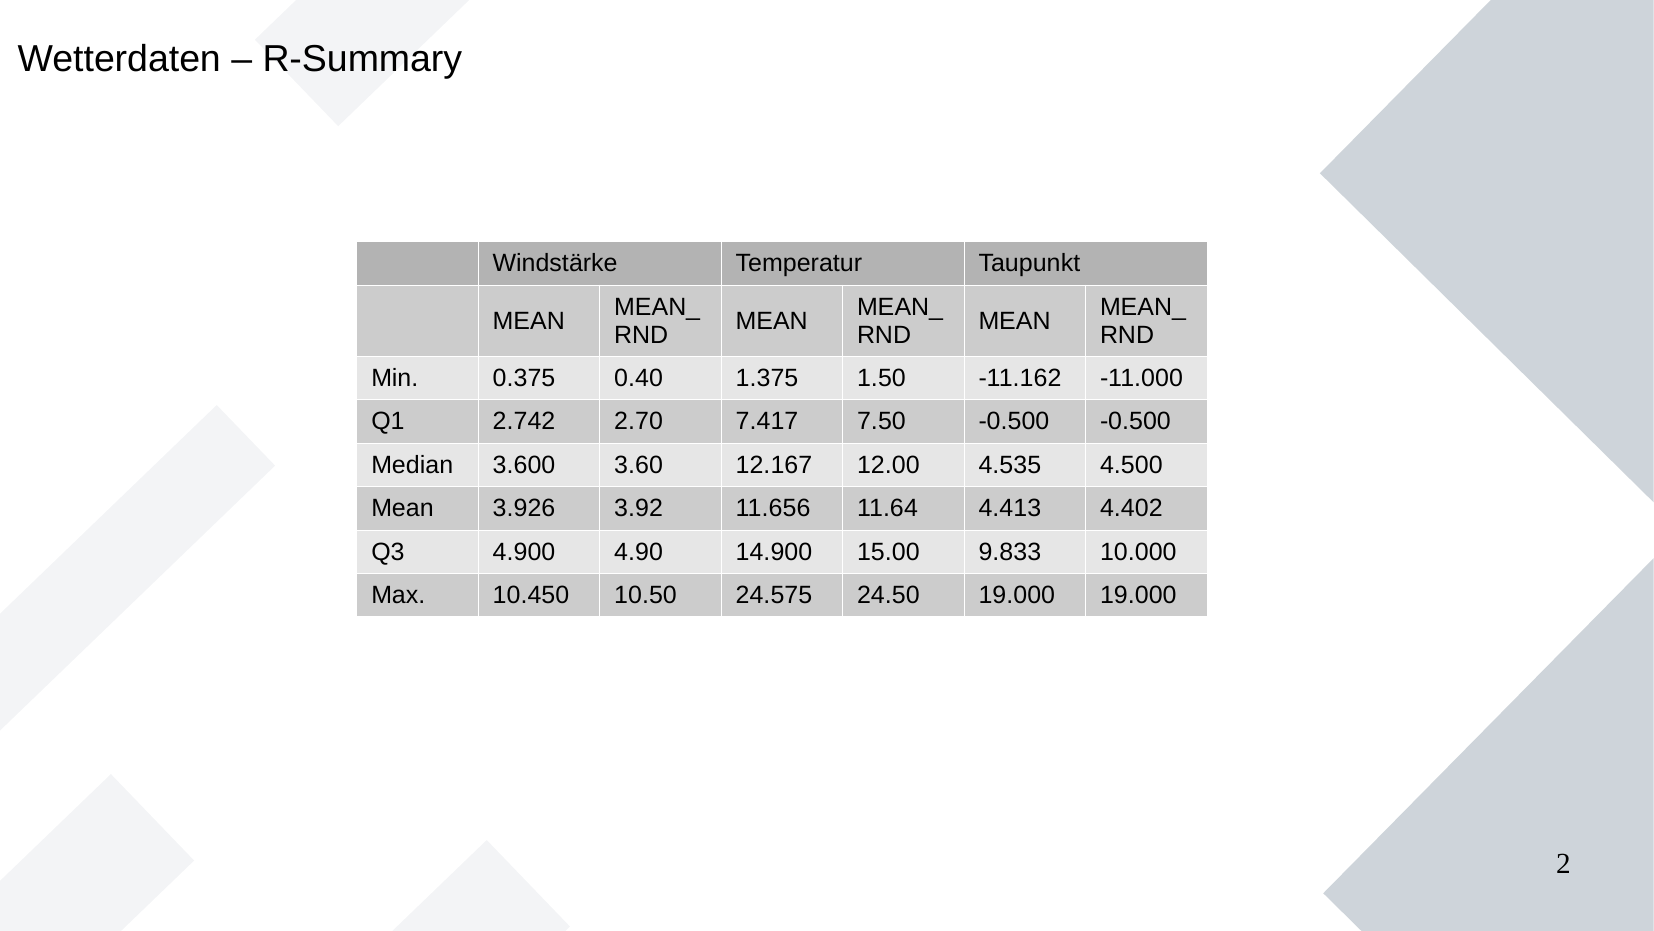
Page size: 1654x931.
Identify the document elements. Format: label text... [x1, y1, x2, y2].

table_cell 0.375 [479, 357, 599, 399]
table_cell Q1 [357, 400, 478, 443]
table_cell 7.50 [843, 400, 964, 443]
table_cell Median [357, 444, 478, 486]
table_cell 12.167 [722, 444, 842, 486]
table_cell 4.402 [1086, 487, 1207, 530]
table_cell 14.900 [722, 531, 842, 573]
table_cell Mean [357, 487, 478, 530]
table_cell [357, 286, 478, 356]
table_cell 2.742 [479, 400, 599, 443]
table_cell 3.600 [479, 444, 599, 486]
table_cell 11.656 [722, 487, 842, 530]
table_cell Min. [357, 357, 478, 399]
table_cell -0.500 [965, 400, 1085, 443]
table_cell 1.50 [843, 357, 964, 399]
table_cell -0.500 [1086, 400, 1207, 443]
table_cell 9.833 [965, 531, 1085, 573]
table_cell 10.000 [1086, 531, 1207, 573]
table_cell 10.50 [600, 574, 721, 616]
table_cell 3.92 [600, 487, 721, 530]
table_cell 4.500 [1086, 444, 1207, 486]
table_header Taupunkt [965, 242, 1207, 285]
table_cell 4.90 [600, 531, 721, 573]
table_cell 0.40 [600, 357, 721, 399]
table_cell 19.000 [965, 574, 1085, 616]
table_cell 3.60 [600, 444, 721, 486]
table_cell 4.535 [965, 444, 1085, 486]
table_cell Q3 [357, 531, 478, 573]
table_cell 12.00 [843, 444, 964, 486]
table_header Windstärke [479, 242, 721, 285]
table_cell MEAN [965, 286, 1085, 356]
table_cell 7.417 [722, 400, 842, 443]
table_cell MEAN [722, 286, 842, 356]
table_cell 2.70 [600, 400, 721, 443]
table_cell 10.450 [479, 574, 599, 616]
title Wetterdaten – R-Summary [17, 27, 1506, 89]
table_cell 24.50 [843, 574, 964, 616]
table_cell 19.000 [1086, 574, 1207, 616]
table_cell -11.000 [1086, 357, 1207, 399]
table_header [357, 242, 478, 285]
table_cell 24.575 [722, 574, 842, 616]
table_cell 3.926 [479, 487, 599, 530]
table_cell MEAN_RND [843, 286, 964, 356]
table_cell MEAN_RND [600, 286, 721, 356]
table_cell 1.375 [722, 357, 842, 399]
table_cell 15.00 [843, 531, 964, 573]
table_cell 4.900 [479, 531, 599, 573]
table_cell MEAN_RND [1086, 286, 1207, 356]
table_cell 4.413 [965, 487, 1085, 530]
table_cell 11.64 [843, 487, 964, 530]
table_cell -11.162 [965, 357, 1085, 399]
table_cell Max. [357, 574, 478, 616]
table_header Temperatur [722, 242, 964, 285]
table_cell MEAN [479, 286, 599, 356]
